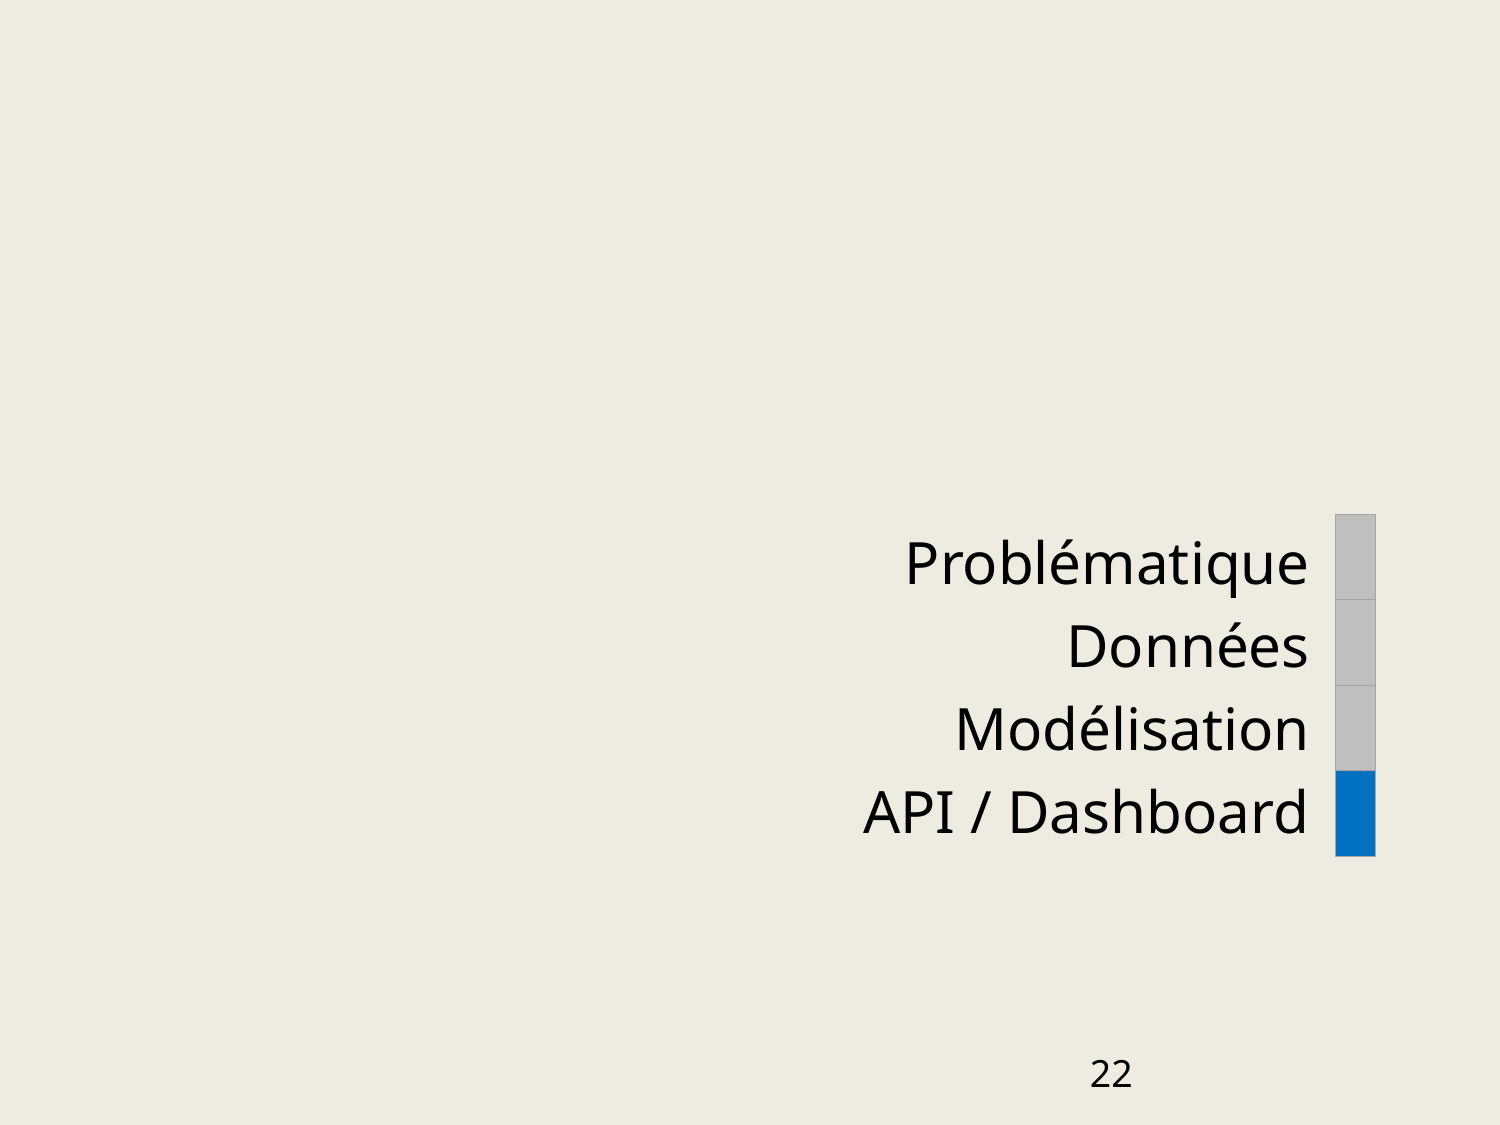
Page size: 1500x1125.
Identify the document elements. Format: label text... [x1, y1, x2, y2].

text_box [1335, 514, 1376, 857]
text_box Problématique Données Modélisation API / Dashboard [586, 518, 1325, 869]
slide_number <numéro> [1074, 1042, 1425, 1103]
